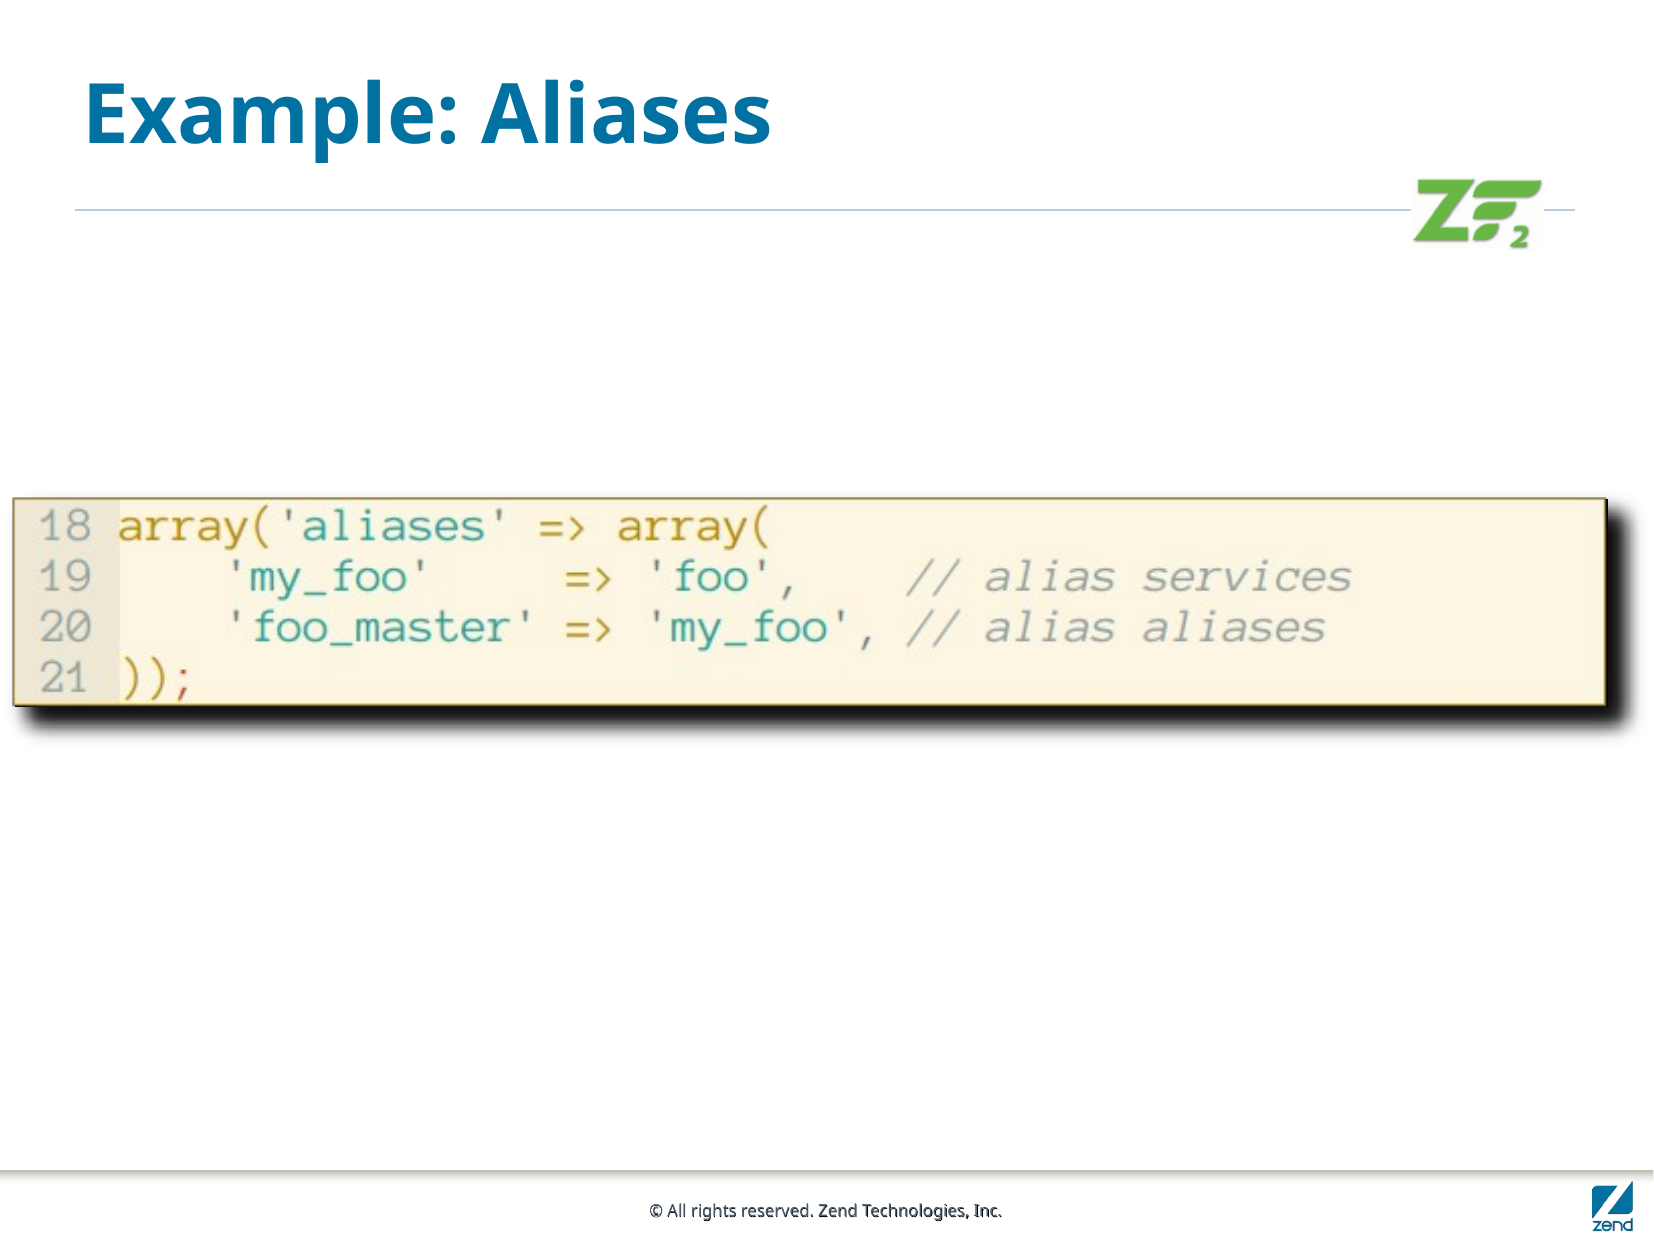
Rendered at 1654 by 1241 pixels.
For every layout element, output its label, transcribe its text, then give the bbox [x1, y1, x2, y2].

title Example: Aliases [82, 41, 1489, 169]
picture [0, 1170, 1654, 1232]
picture [1411, 177, 1544, 250]
picture [0, 484, 1653, 753]
